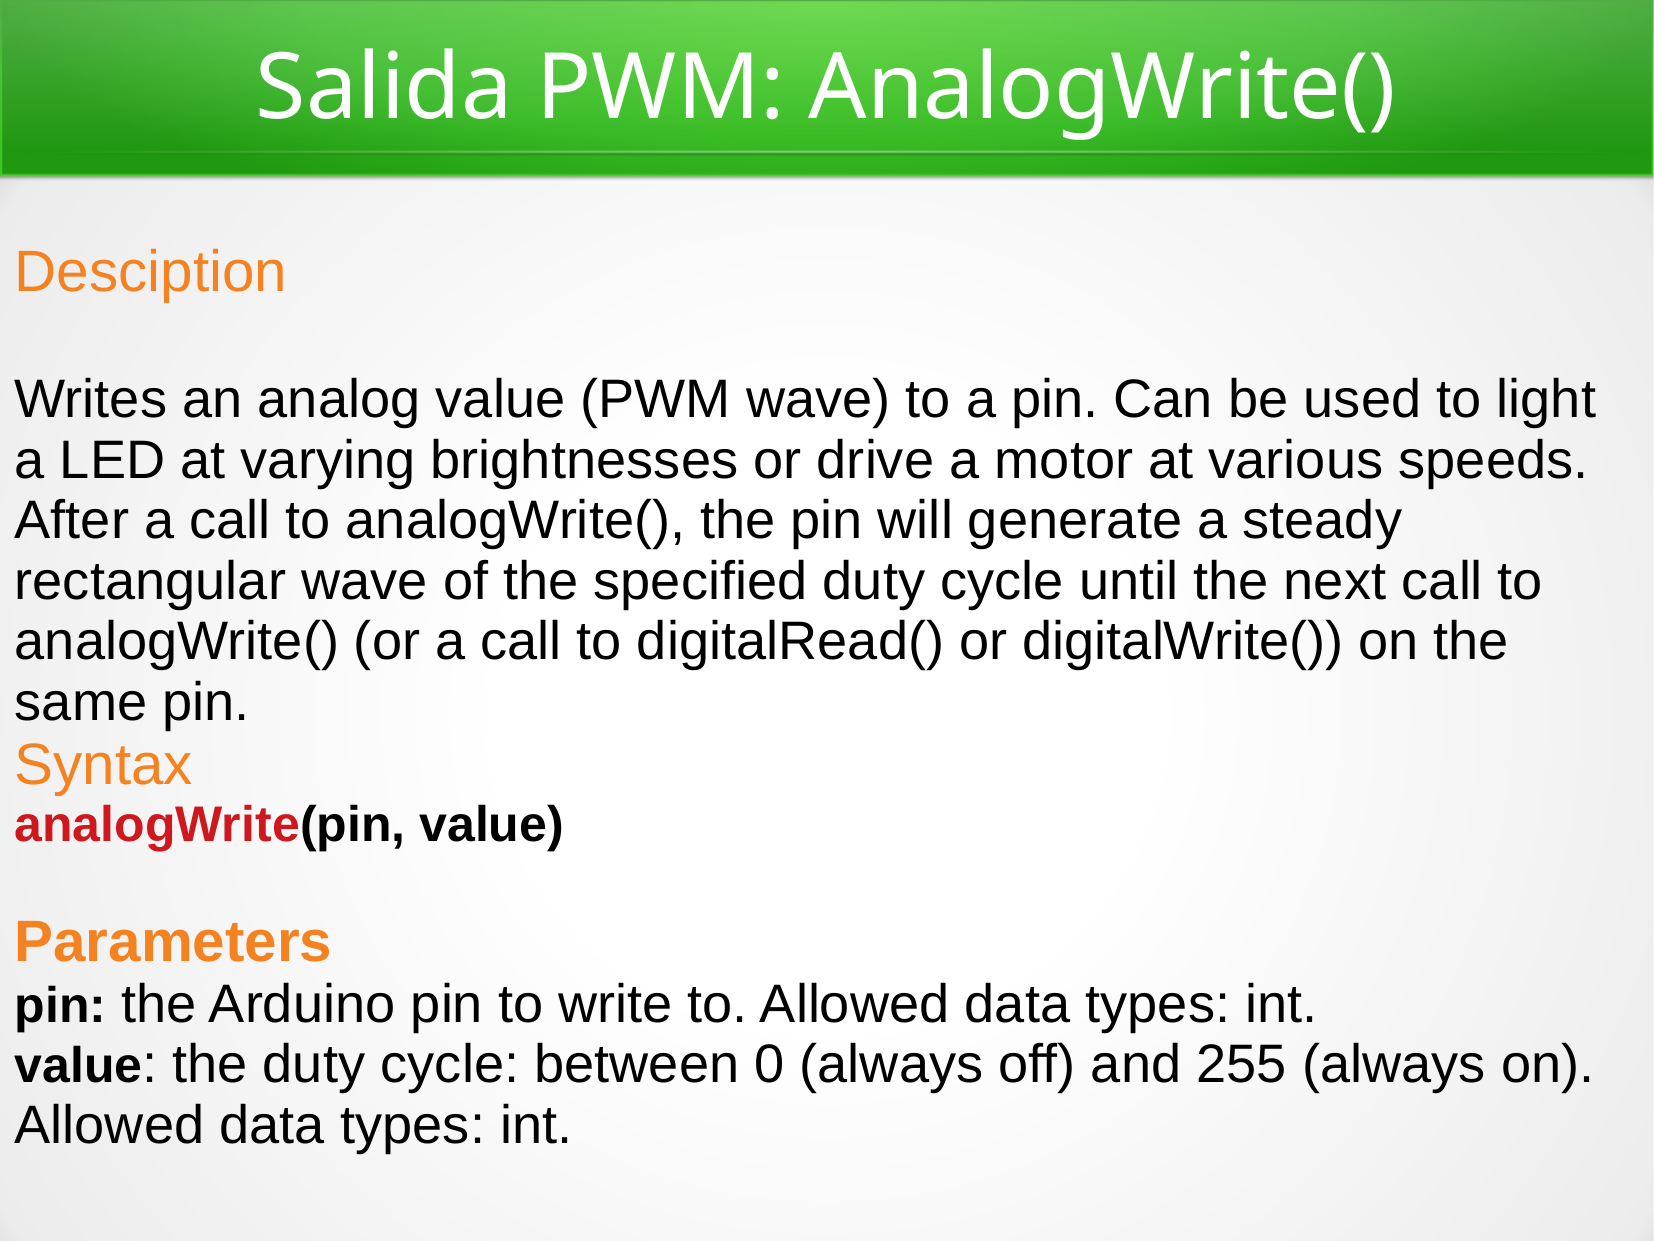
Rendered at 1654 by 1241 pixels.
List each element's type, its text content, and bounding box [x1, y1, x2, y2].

text_box Desciption Writes an analog value (PWM wave) to a pin. Can be used to light a LED at varying brightnesses or drive a motor at various speeds. After a call to analogWrite(), the pin will generate a steady rectangular wave of the specified duty cycle until the next call to analogWrite() (or a call to digitalRead() or digitalWrite()) on the same pin. Syntax analogWrite(pin, value) Parameters pin: the Arduino pin to write to. Allowed data types: int. value: the duty cycle: between 0 (always off) and 255 (always on). Allowed data types: int. [0, 189, 1630, 1193]
picture [0, 0, 1654, 1241]
title Salida PWM: AnalogWrite() [82, 11, 1571, 154]
